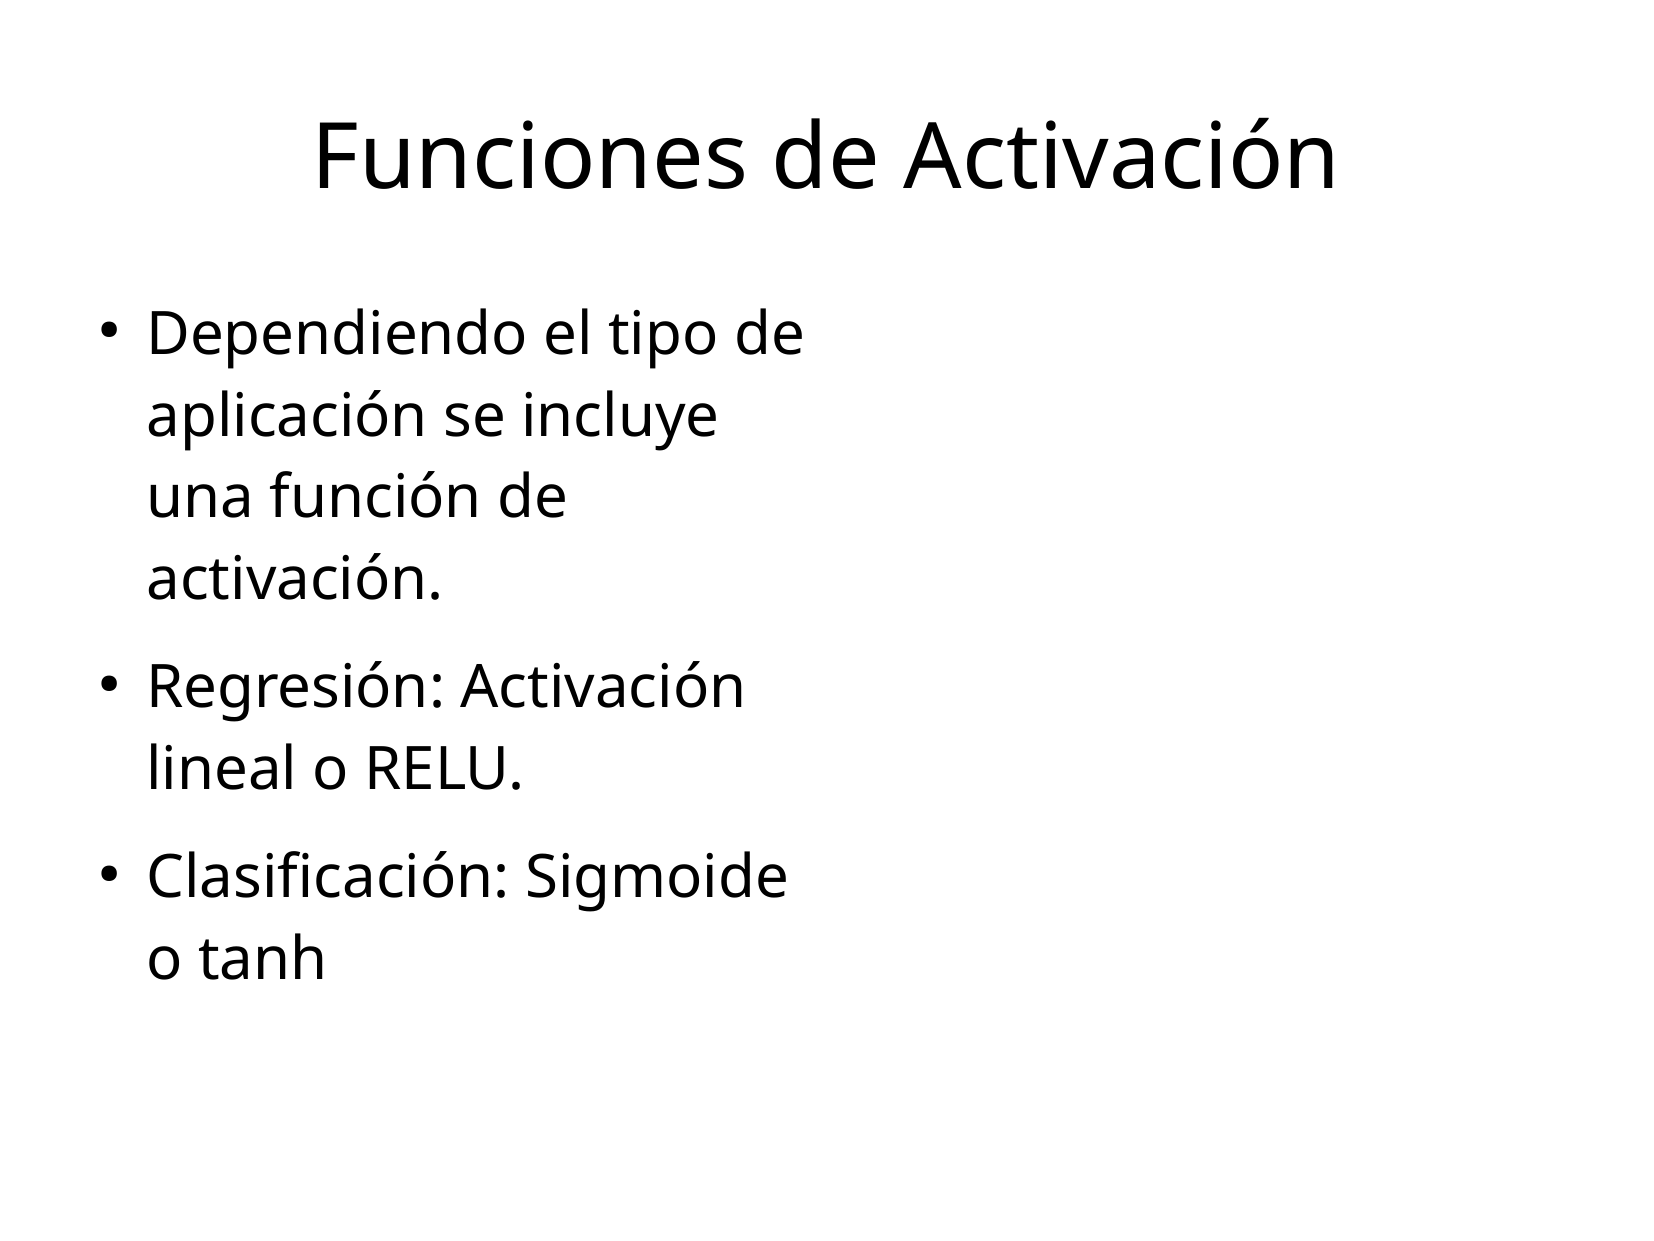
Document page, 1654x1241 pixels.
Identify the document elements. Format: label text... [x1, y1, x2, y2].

list Dependiendo el tipo de aplicación se incluye una función de activación. Regresión: Activación lineal o RELU. Clasificación: Sigmoide o tanh [82, 290, 809, 1010]
title Funciones de Activación [82, 49, 1571, 257]
